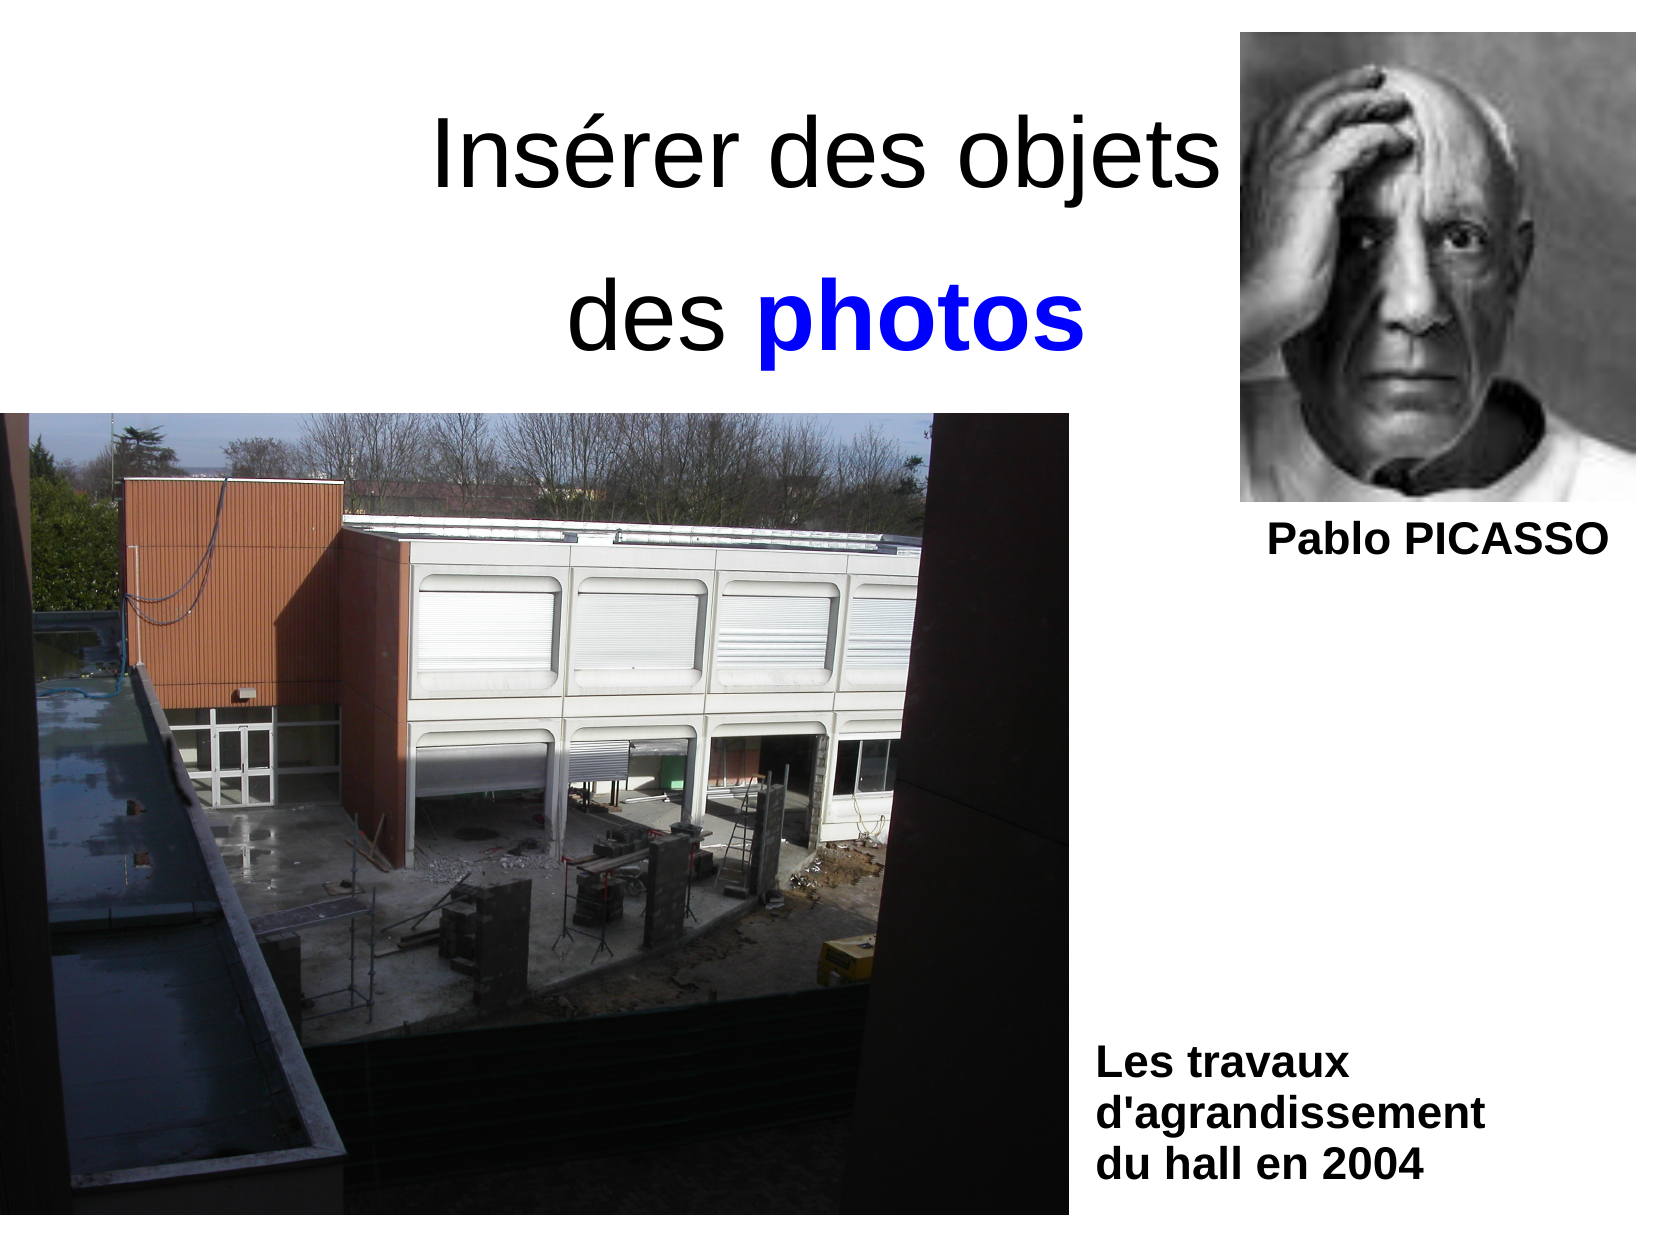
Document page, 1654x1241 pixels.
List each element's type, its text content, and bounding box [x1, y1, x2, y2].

text_box Pablo PICASSO [1251, 505, 1636, 573]
text_box des photos [59, 29, 1595, 380]
picture [0, 413, 1069, 1215]
picture [1240, 32, 1636, 502]
title Insérer des objets [82, 49, 1571, 257]
text_box Les travaux d'agrandissement du hall en 2004 [1080, 1028, 1514, 1201]
